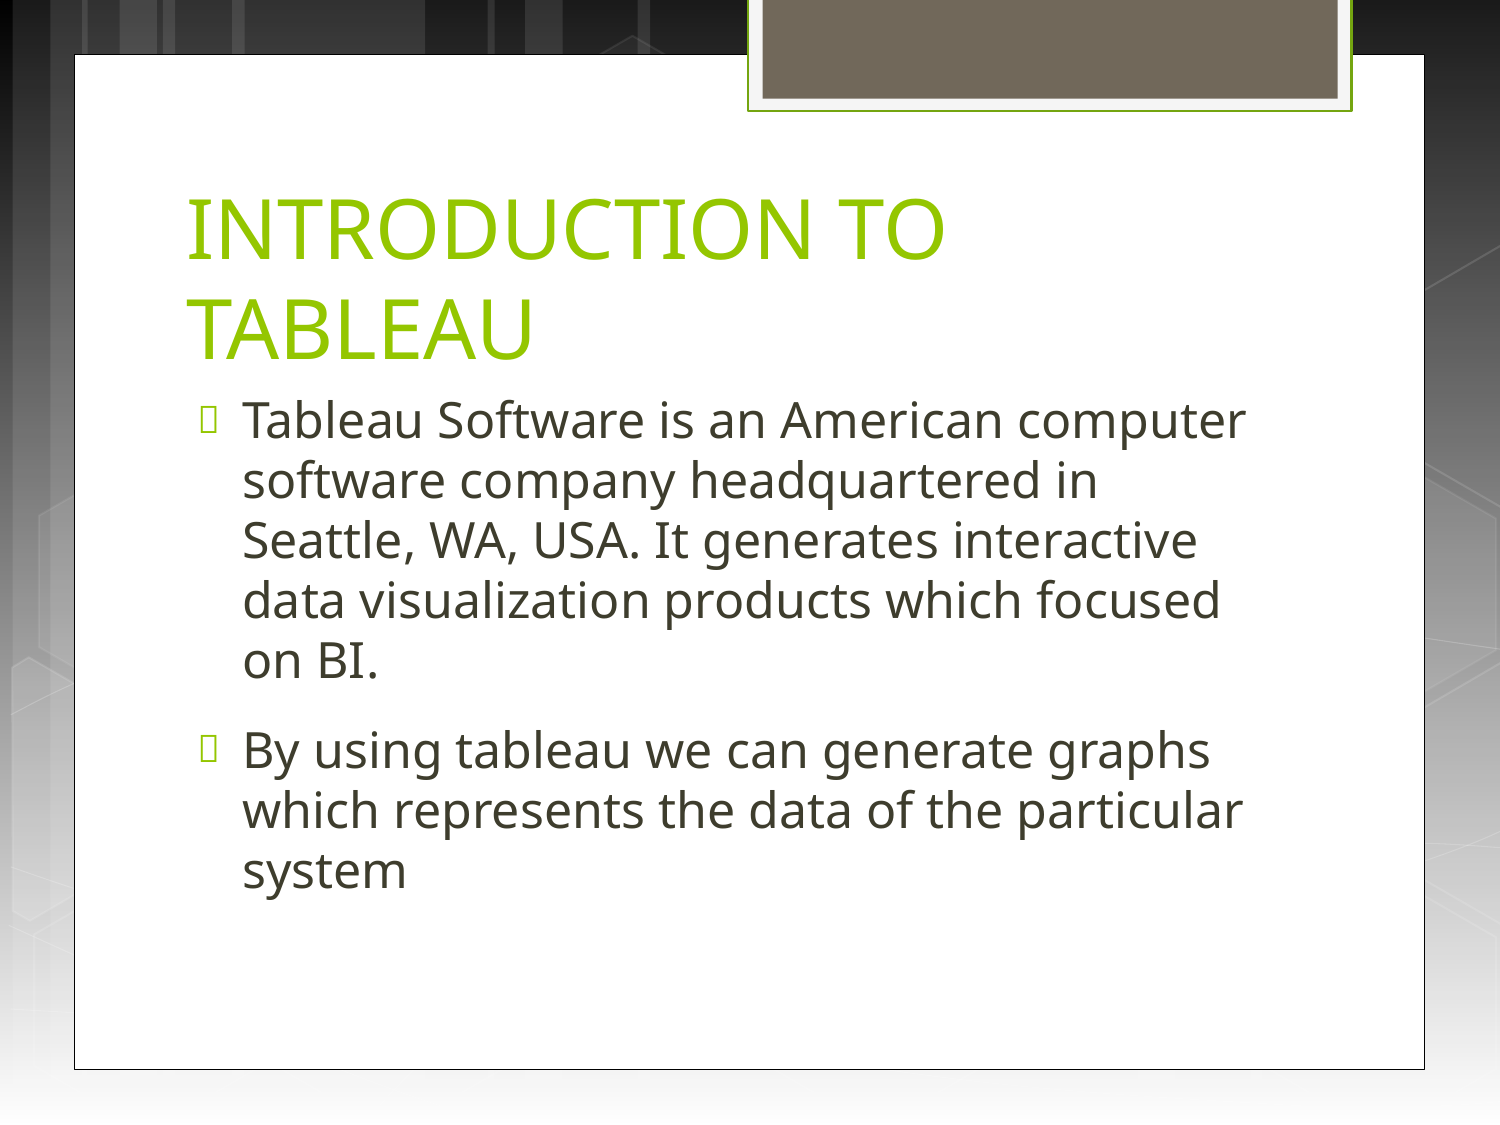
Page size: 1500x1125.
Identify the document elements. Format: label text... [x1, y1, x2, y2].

title INTRODUCTION TO TABLEAU [171, 168, 1324, 357]
list Tableau Software is an American computer software company headquartered in Seattle, WA, USA. It generates interactive data visualization products which focused on BI. By using tableau we can generate graphs which represents the data of the particular system [171, 381, 1283, 957]
